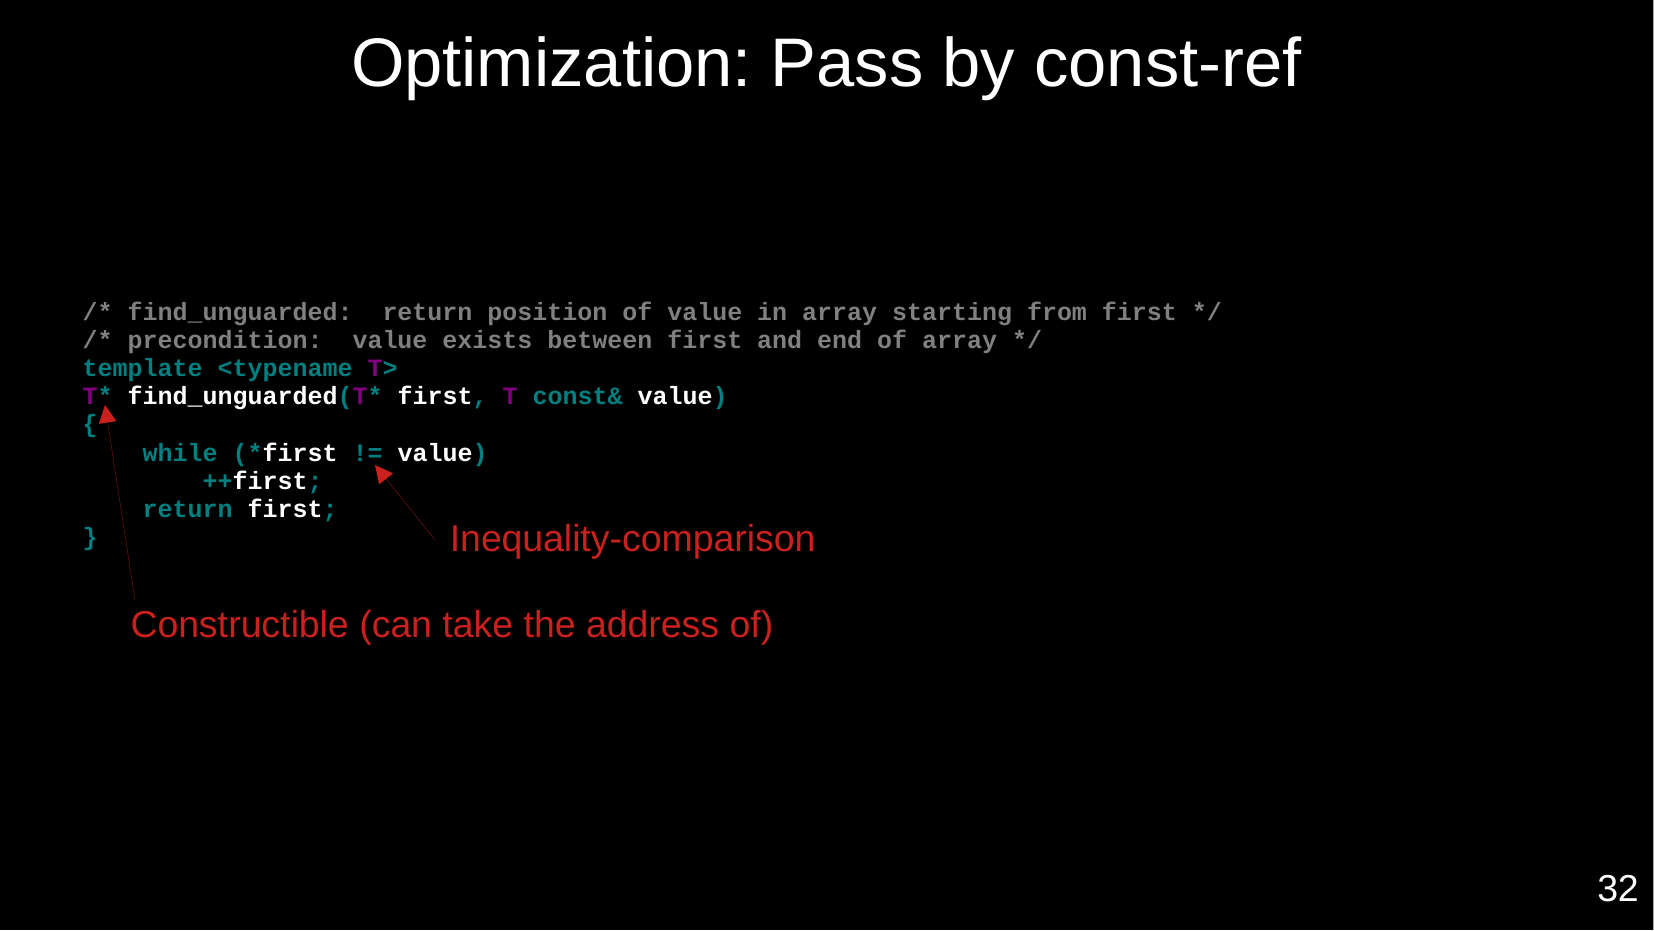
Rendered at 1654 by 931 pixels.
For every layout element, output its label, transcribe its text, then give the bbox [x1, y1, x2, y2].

text_box Inequality-comparison [435, 510, 961, 567]
text_box <number> [1024, 860, 1654, 931]
text_box Constructible (can take the address of) [115, 595, 791, 653]
title Optimization: Pass by const-ref [82, 4, 1571, 121]
subtitle /* find_unguarded: return position of value in array starting from first */ /* precondition: value exists between first and end of array */ template <typename T> T* find_unguarded(T* first, T const& value) { while (*first != value) ++first; return first; } [82, 132, 1571, 889]
